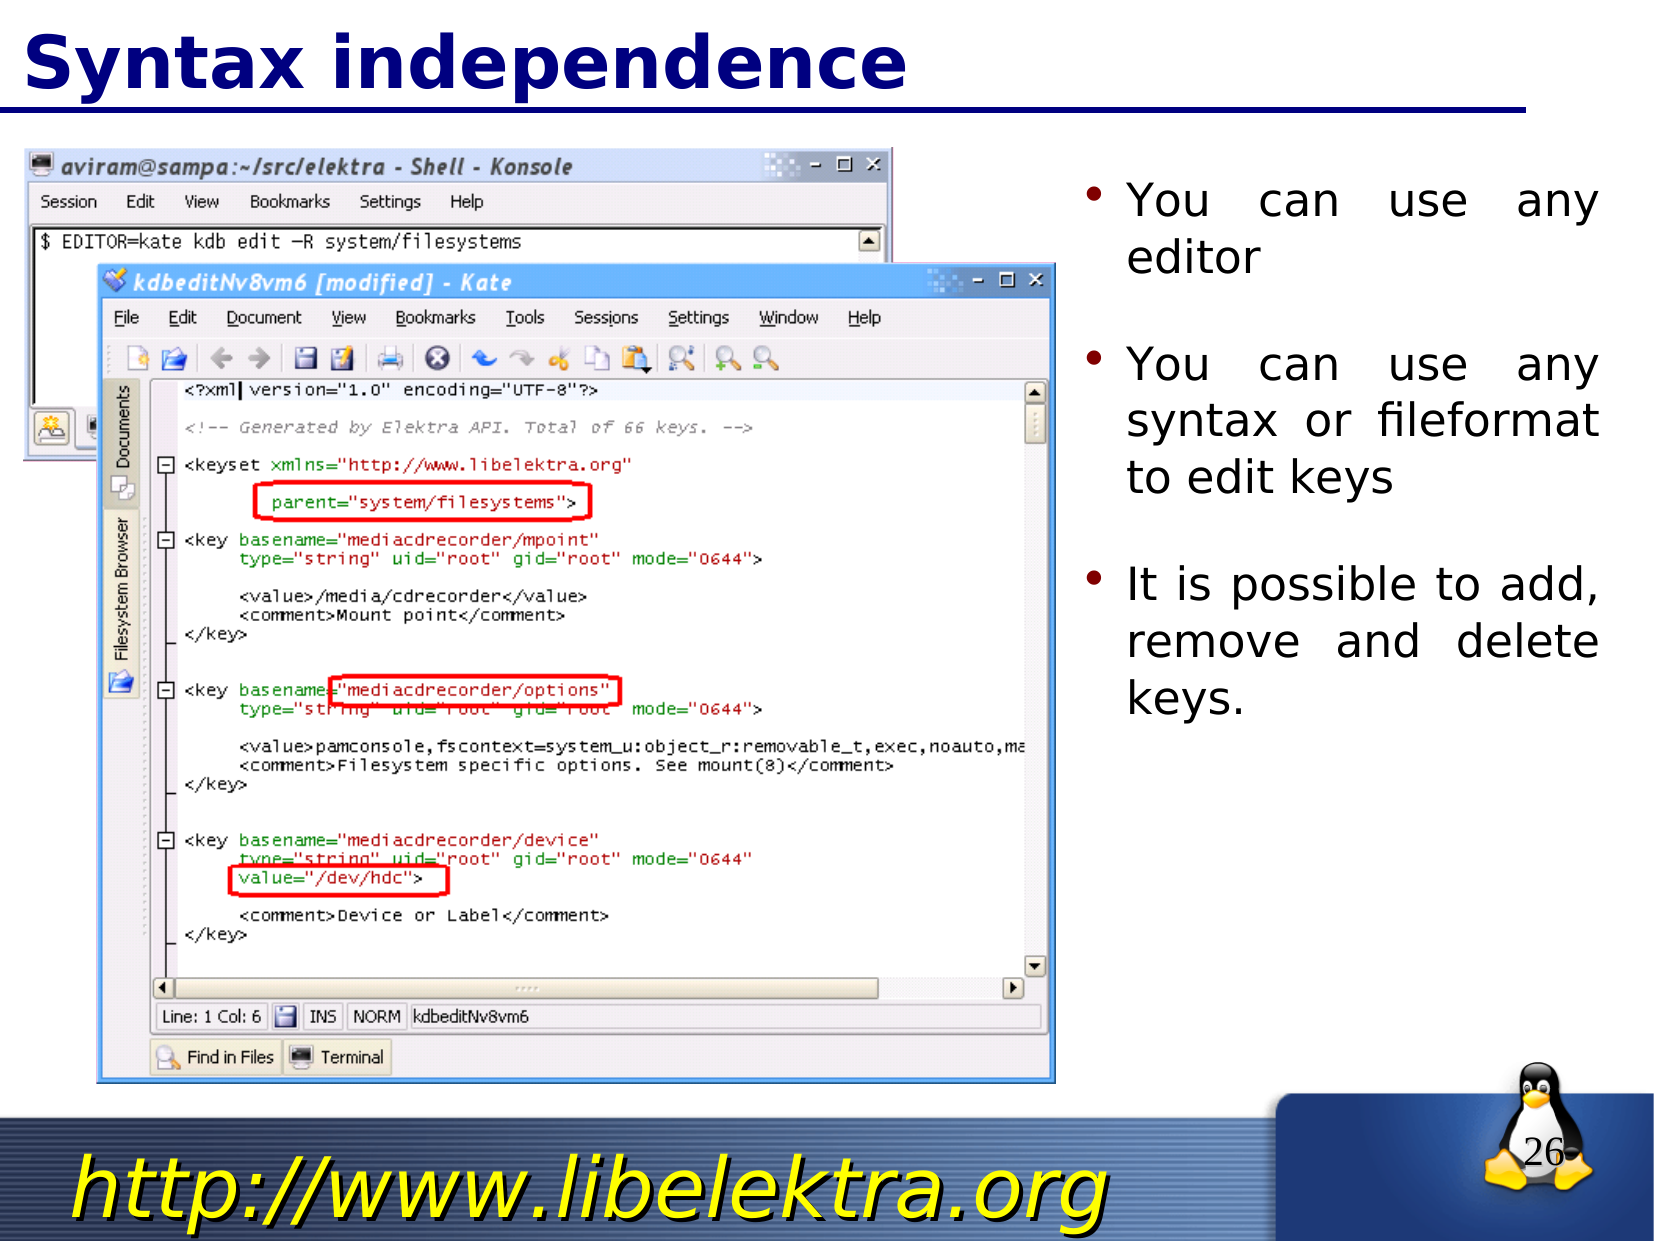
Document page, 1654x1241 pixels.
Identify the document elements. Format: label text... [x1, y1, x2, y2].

picture [0, 147, 1654, 1241]
list You can use any editor You can use any syntax or fileformat to edit keys It is possible to add, remove and delete keys. [1069, 162, 1622, 1000]
text_box <Nummer> [1370, 1122, 1566, 1178]
text_box Syntax independence [22, 14, 1611, 111]
